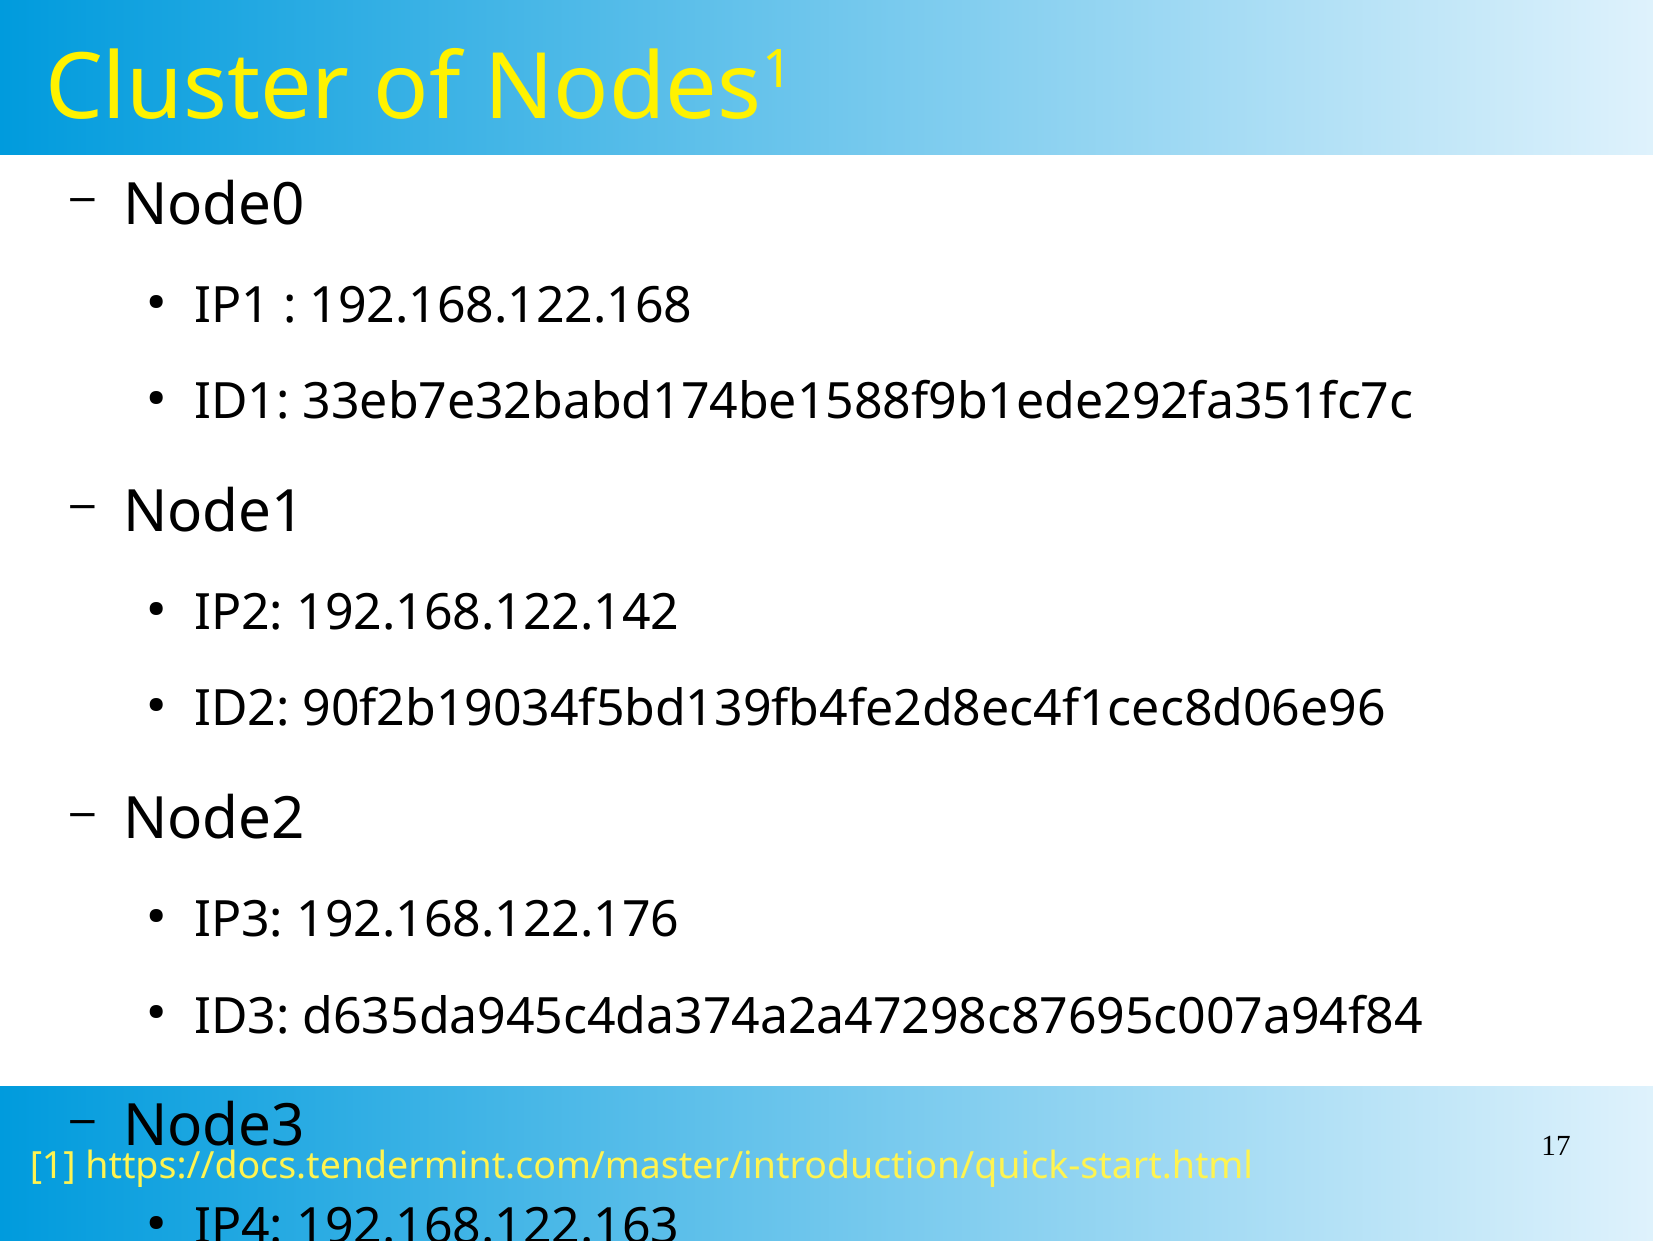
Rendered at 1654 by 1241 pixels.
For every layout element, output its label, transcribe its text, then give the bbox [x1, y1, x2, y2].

text_box [1] https://docs.tendermint.com/master/introduction/quick-start.html [15, 1131, 1336, 1231]
title Cluster of Nodes1 [45, 30, 1534, 136]
list Node0 IP1 : 192.168.122.168 ID1: 33eb7e32babd174be1588f9b1ede292fa351fc7c Node1 IP2: 192.168.122.142 ID2: 90f2b19034f5bd139fb4fe2d8ec4f1cec8d06e96 Node2 IP3: 192.168.122.176 ID3: d635da945c4da374a2a47298c87695c007a94f84 Node3 IP4: 192.168.122.163 ID4: 564f9a4056fdb000ed86598bb39ce6ccc0c97752 [0, 150, 1471, 1096]
